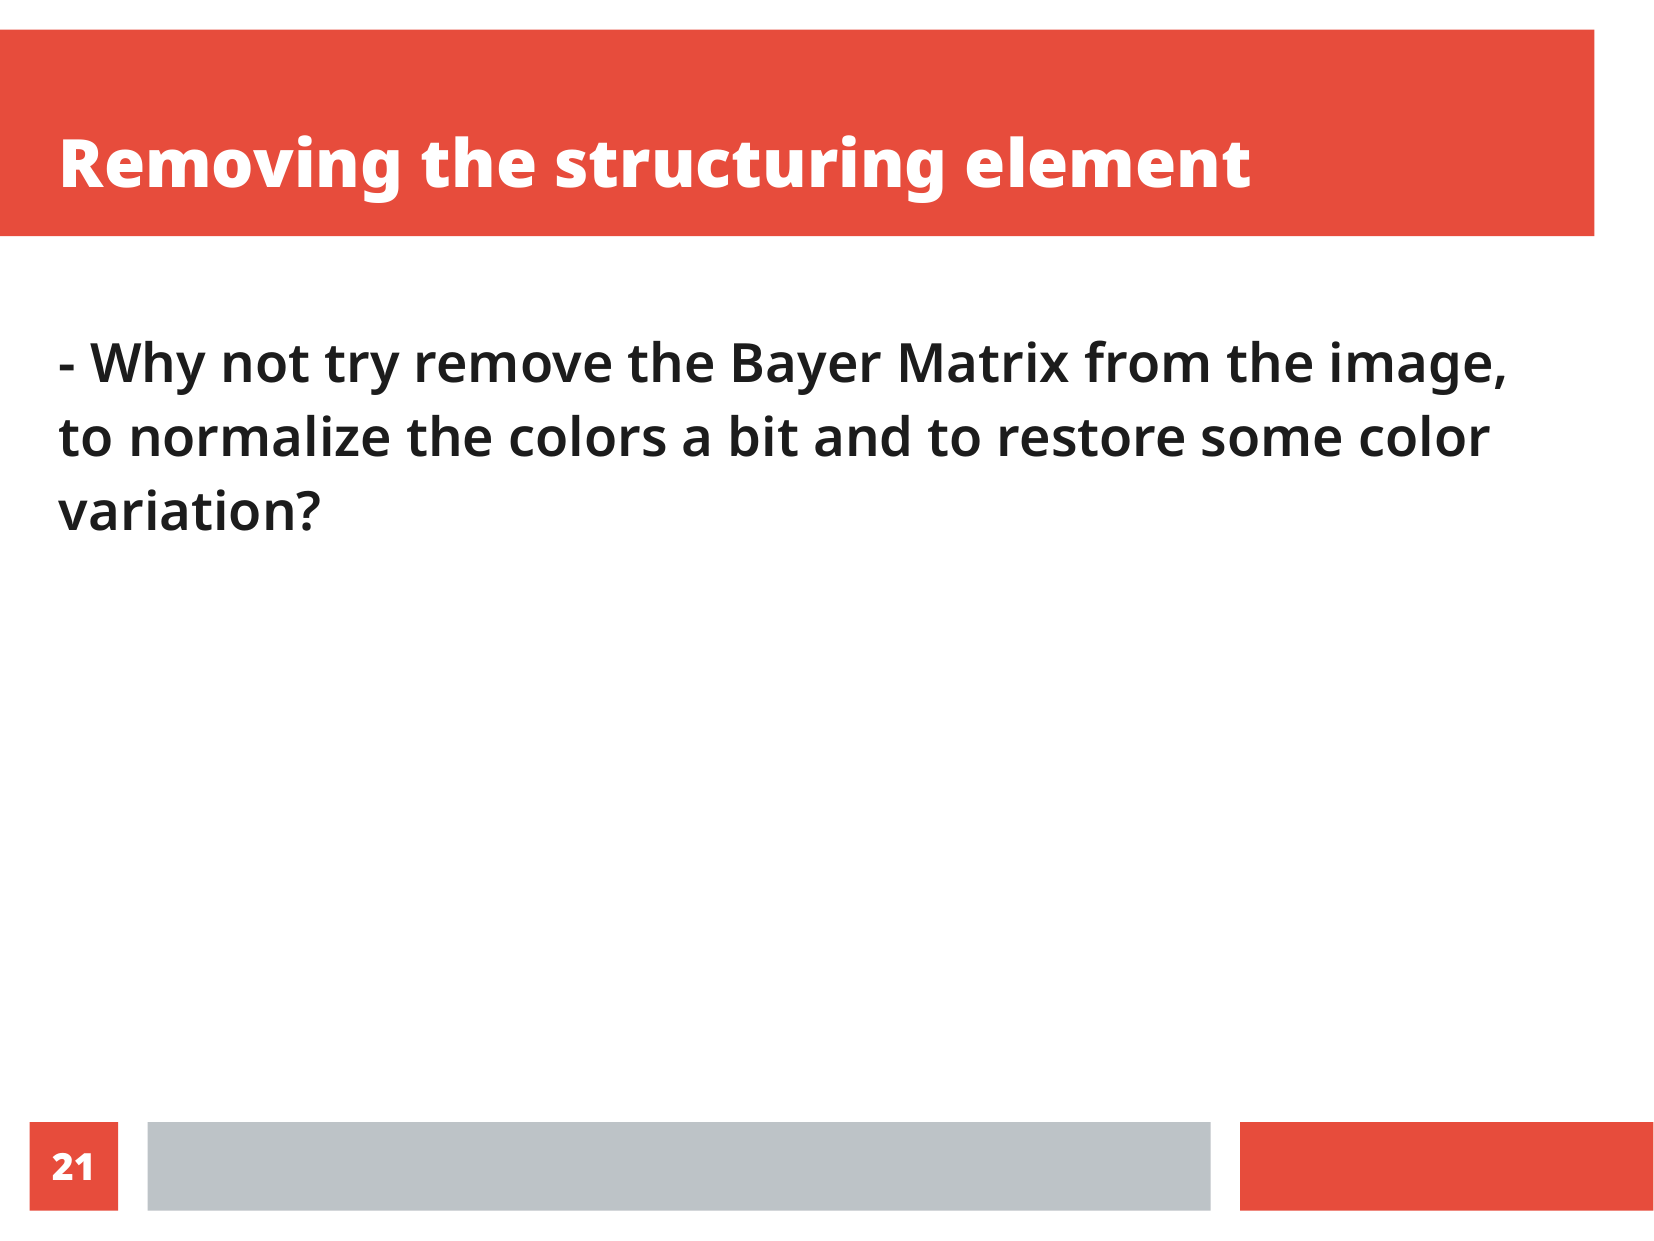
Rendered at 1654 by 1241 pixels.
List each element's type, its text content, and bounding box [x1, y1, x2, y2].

title Removing the structuring element [59, 59, 1595, 207]
list - Why not try remove the Bayer Matrix from the image, to normalize the colors a bit and to restore some color variation? [59, 324, 1565, 1093]
